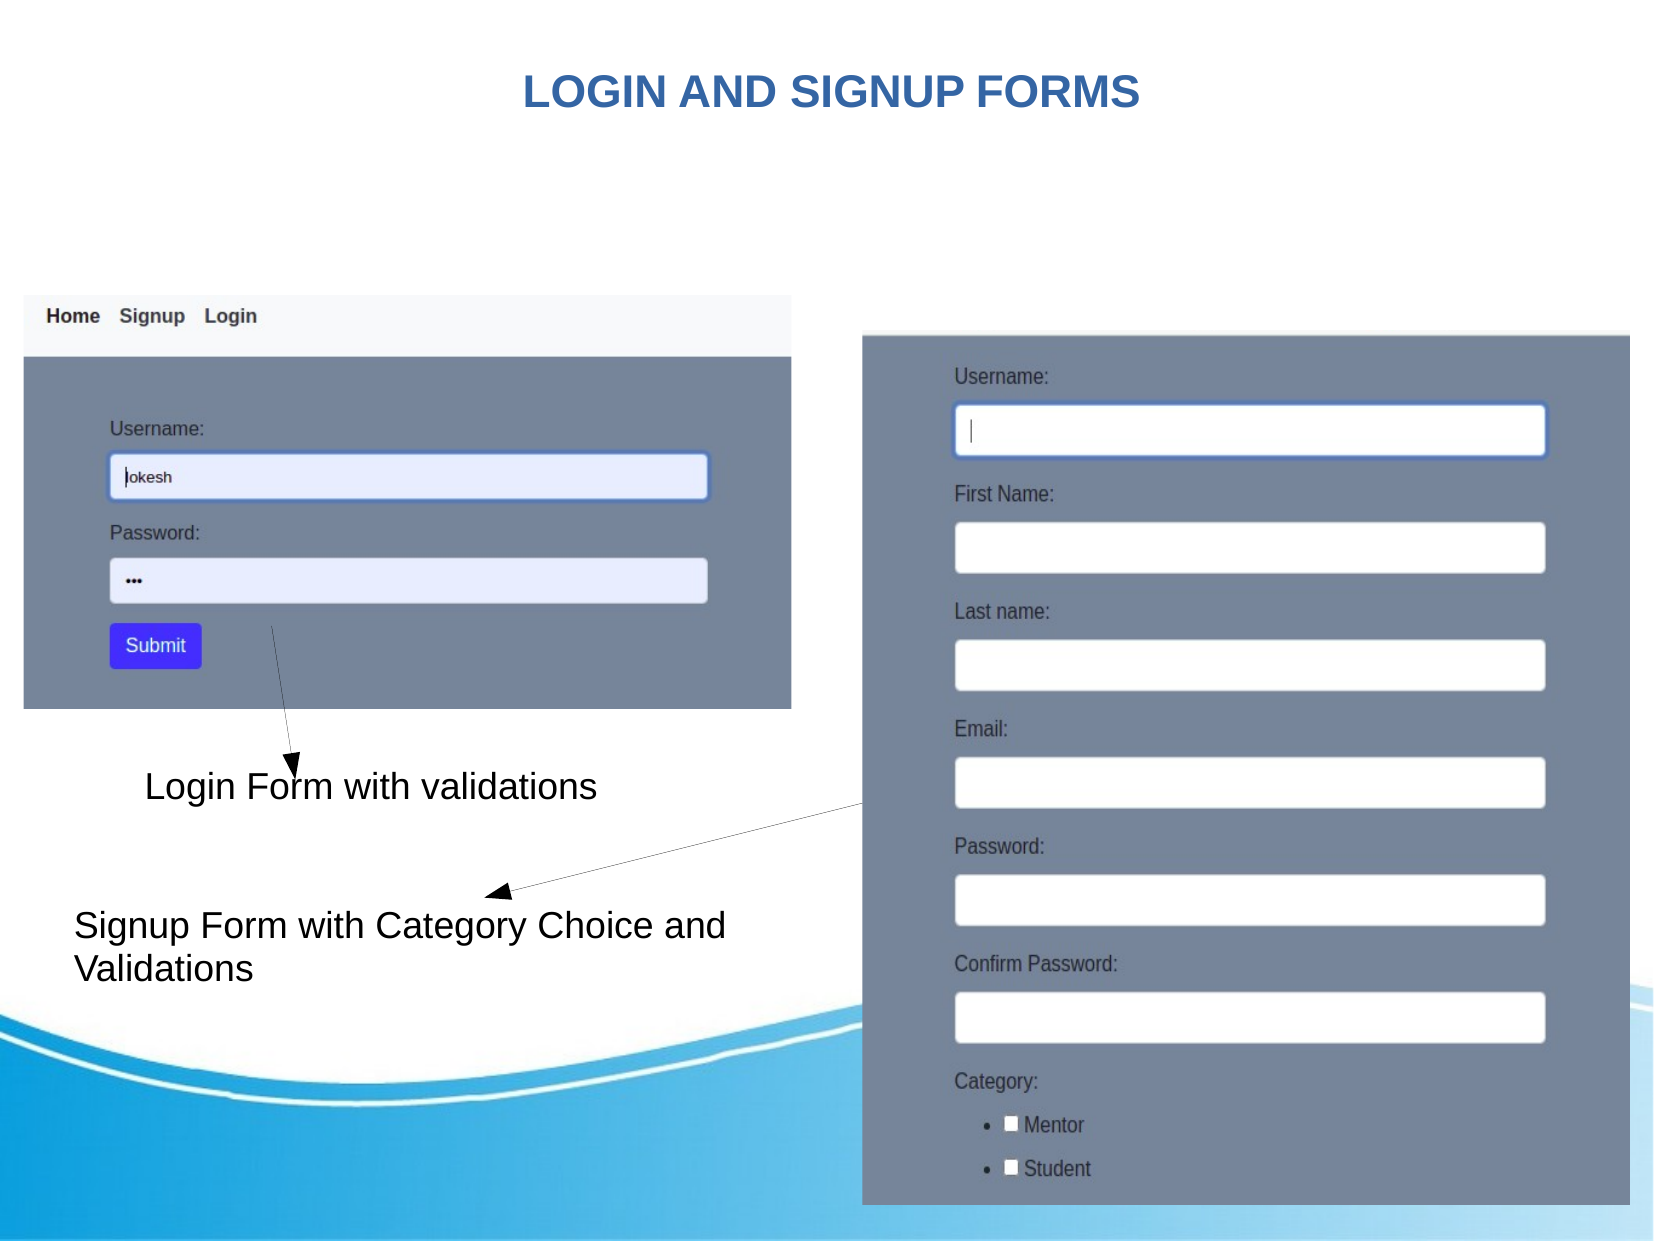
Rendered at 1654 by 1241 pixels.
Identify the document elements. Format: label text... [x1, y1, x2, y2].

picture [0, 330, 1654, 1241]
text_box LOGIN AND SIGNUP FORMS [507, 59, 1158, 126]
picture [23, 295, 792, 709]
text_box Signup Form with Category Choice and Validations [59, 897, 768, 997]
text_box Login Form with validations [129, 758, 615, 815]
